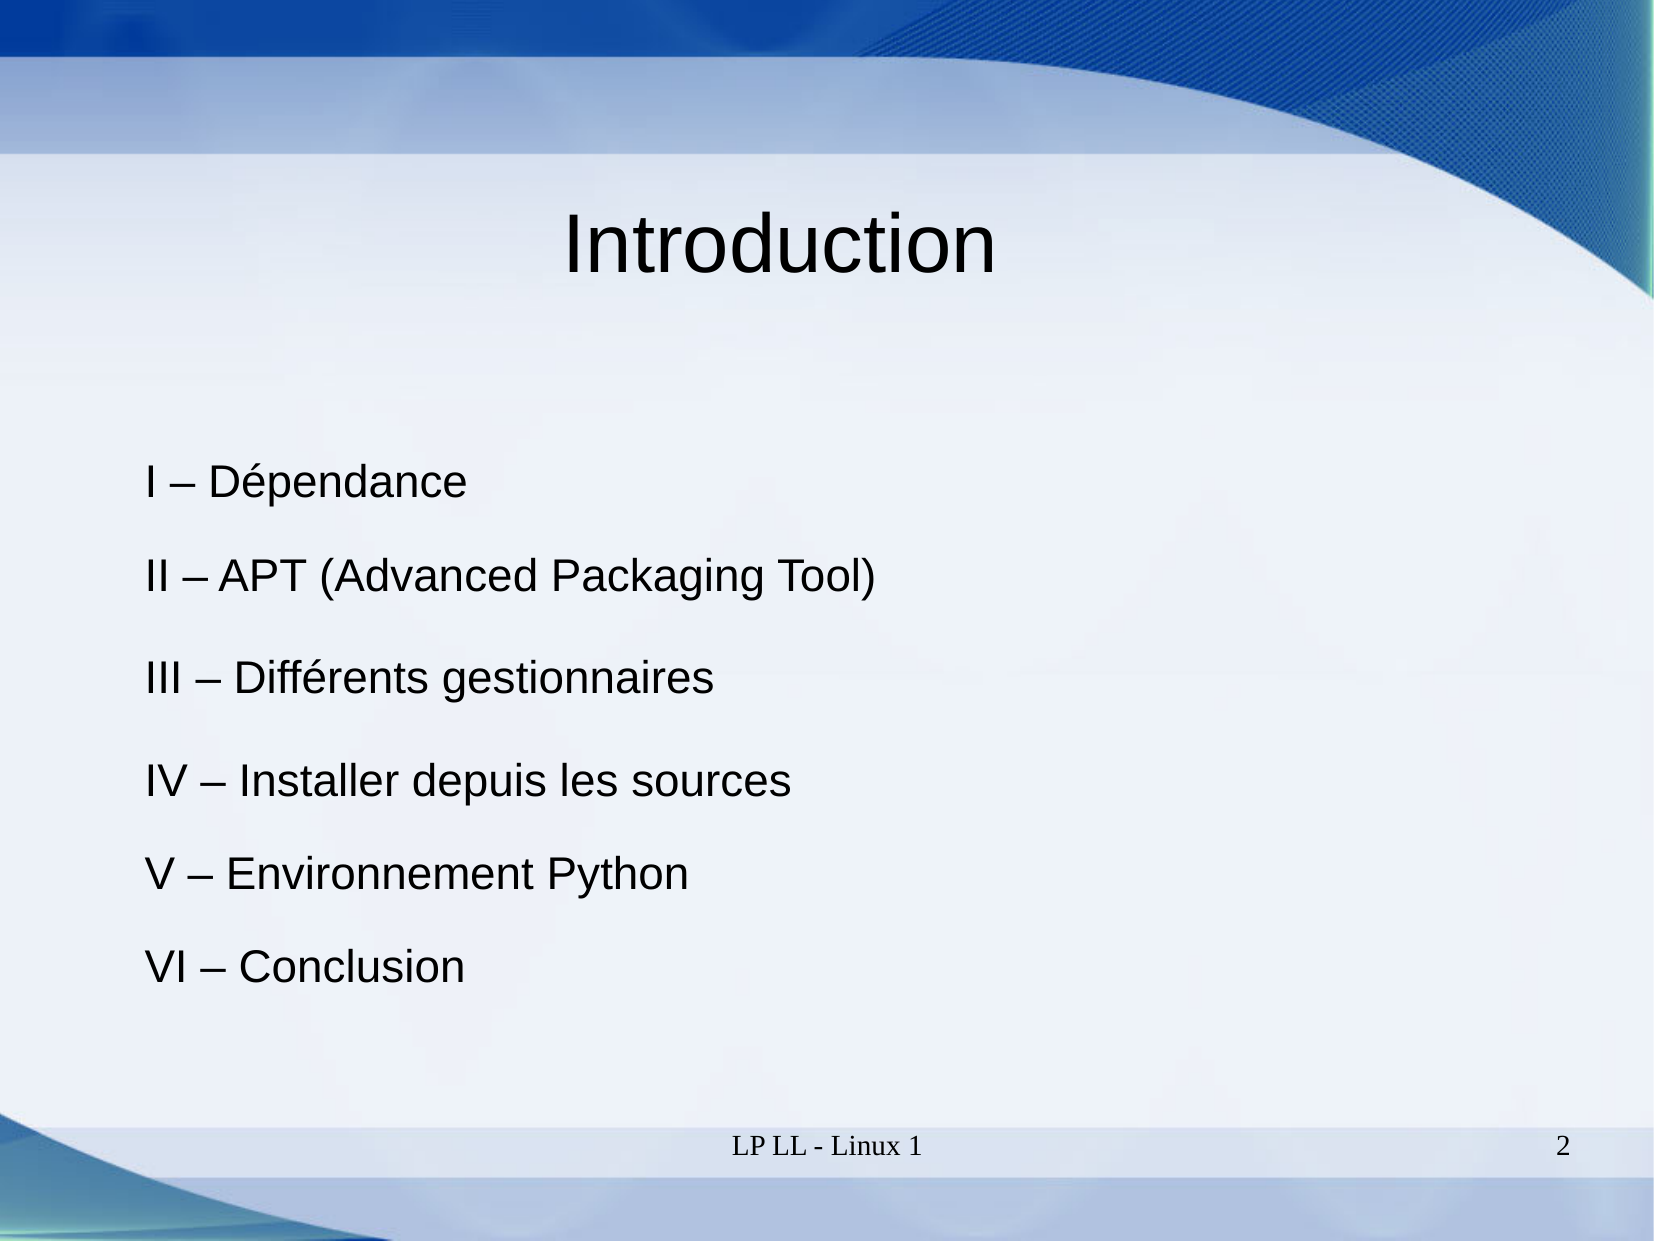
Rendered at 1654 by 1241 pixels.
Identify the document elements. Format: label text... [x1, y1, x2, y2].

text_box I – Dépendance II – APT (Advanced Packaging Tool) III – Différents gestionnaires IV – Installer depuis les sources V – Environnement Python VI – Conclusion [129, 448, 1512, 1042]
text_box Introduction [236, 144, 1325, 343]
picture [0, 0, 1654, 1241]
